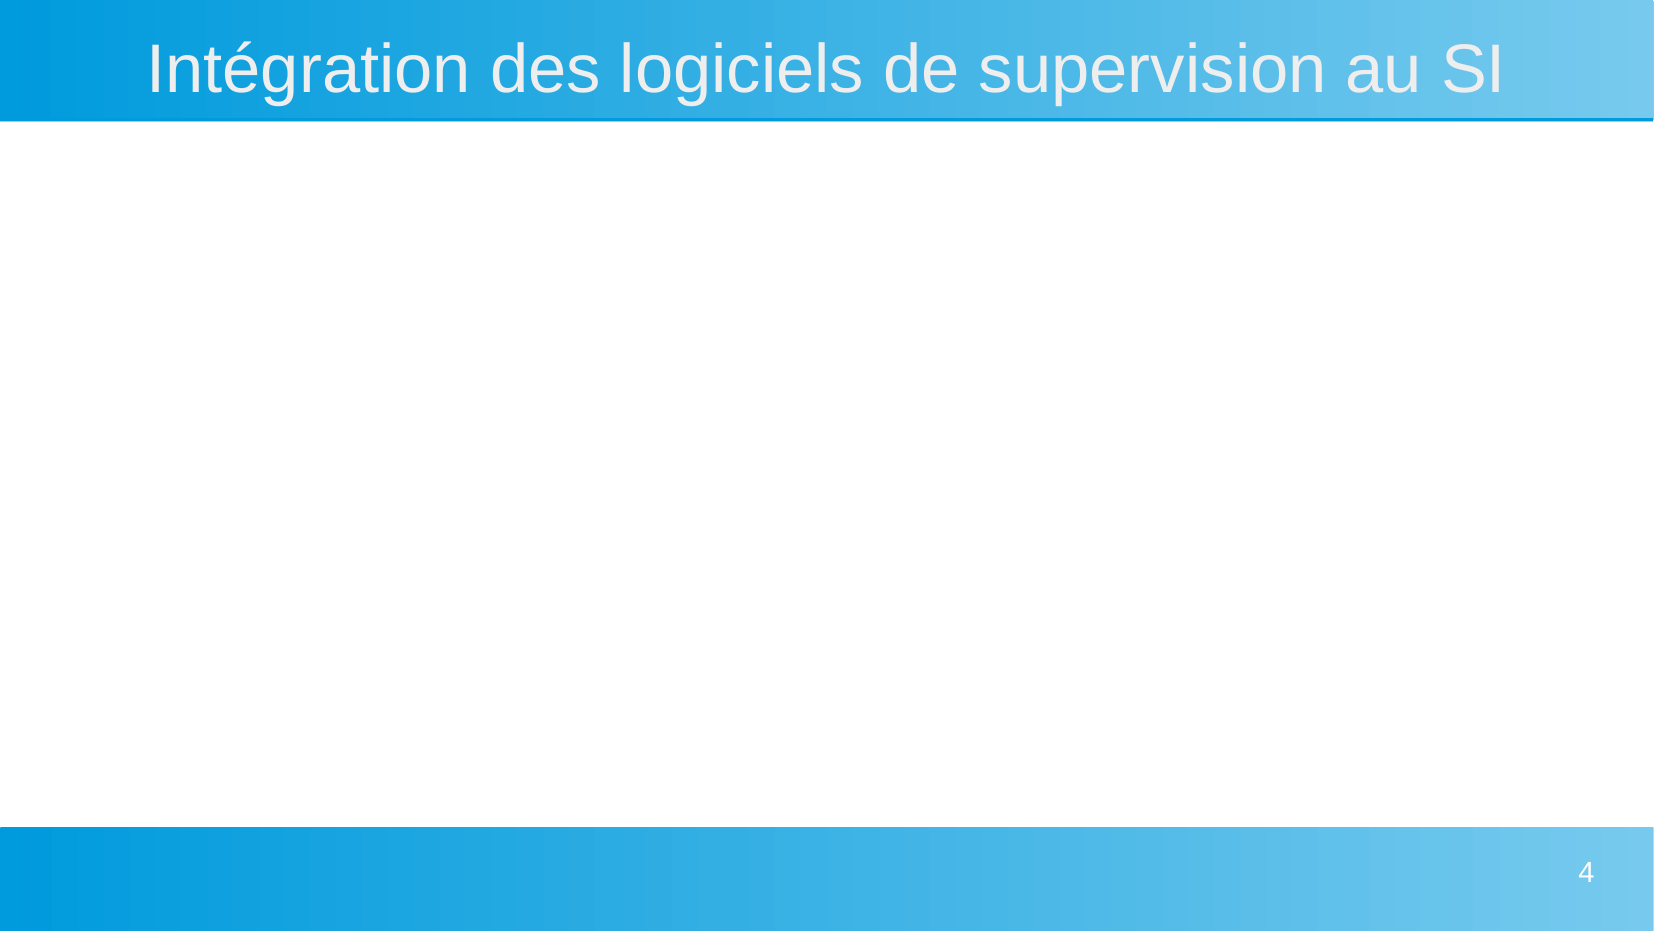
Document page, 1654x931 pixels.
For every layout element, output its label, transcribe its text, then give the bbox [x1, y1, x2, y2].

title Intégration des logiciels de supervision au SI [59, 29, 1595, 108]
